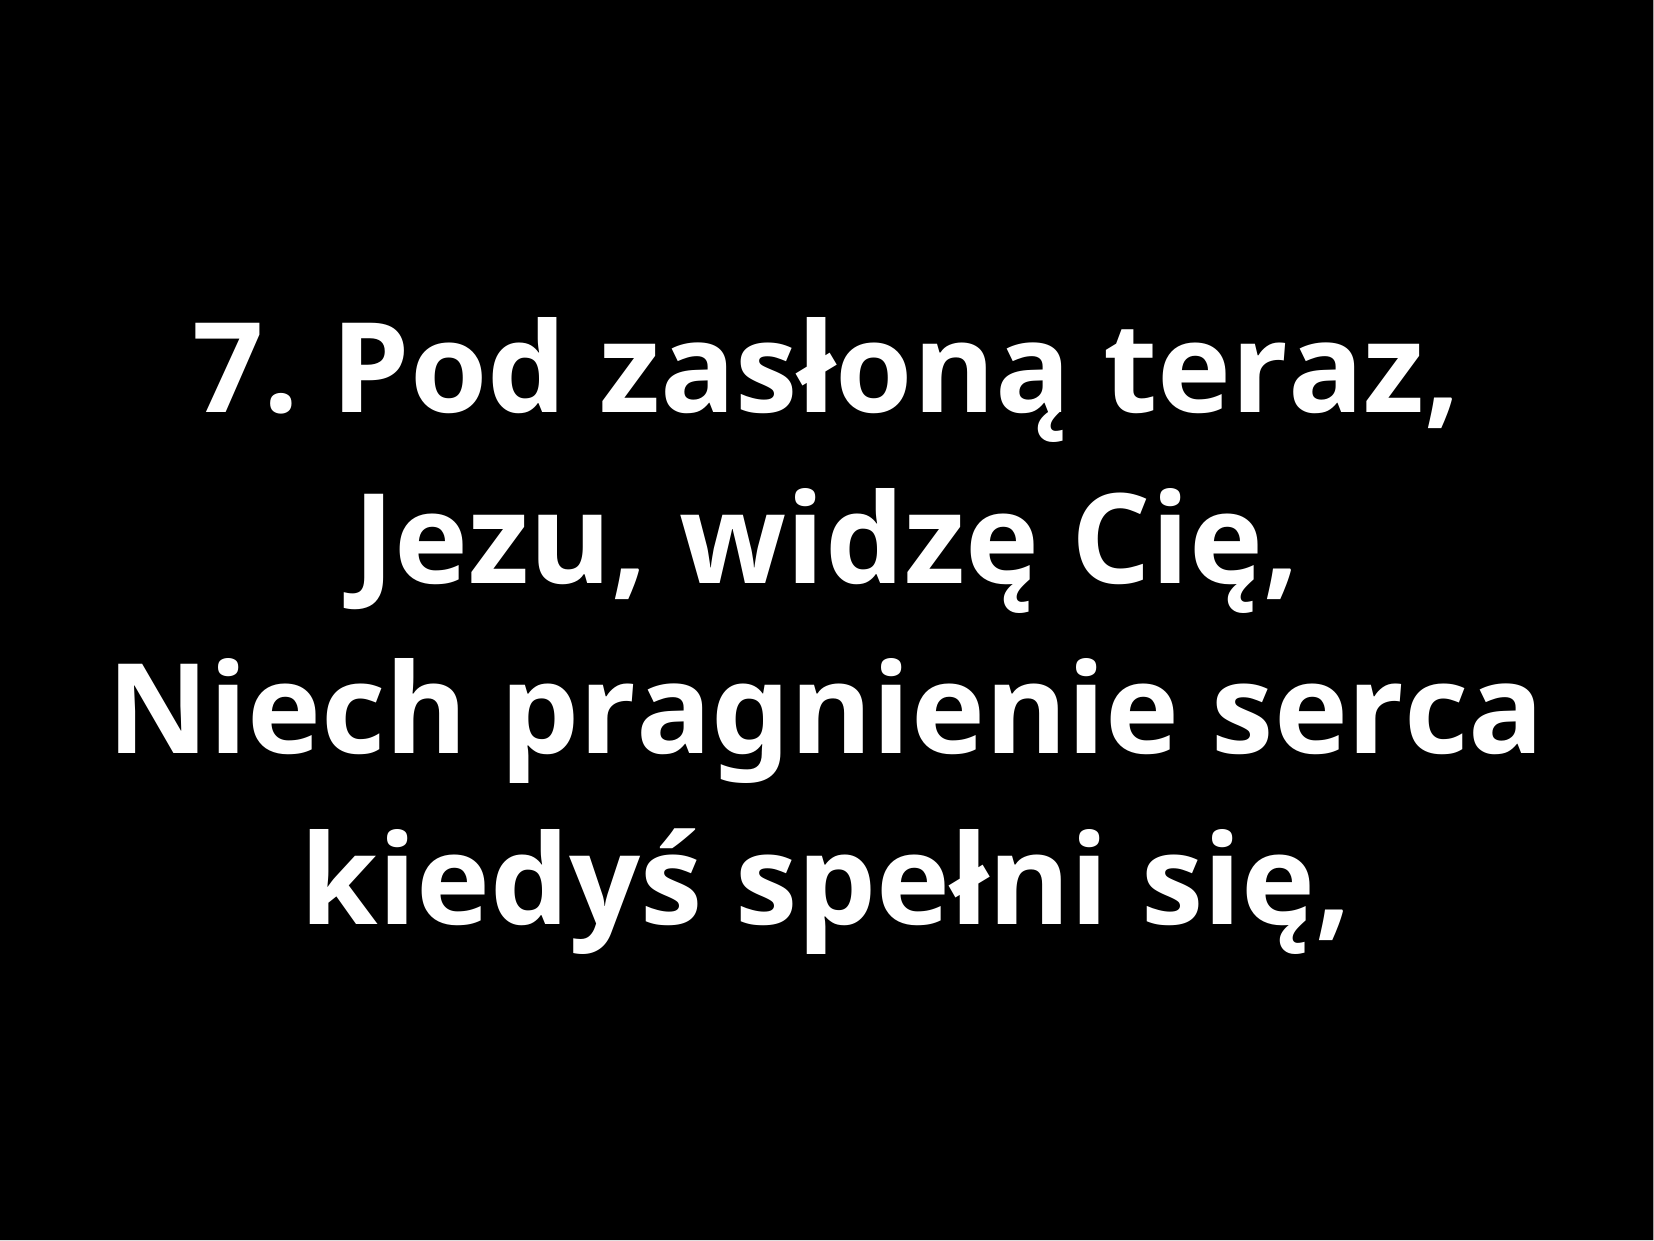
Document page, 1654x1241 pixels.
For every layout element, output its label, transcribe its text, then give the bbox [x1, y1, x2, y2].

title 7. Pod zasłoną teraz, Jezu, widzę Cię, Niech pragnienie serca kiedyś spełni się, [0, 0, 1654, 1241]
